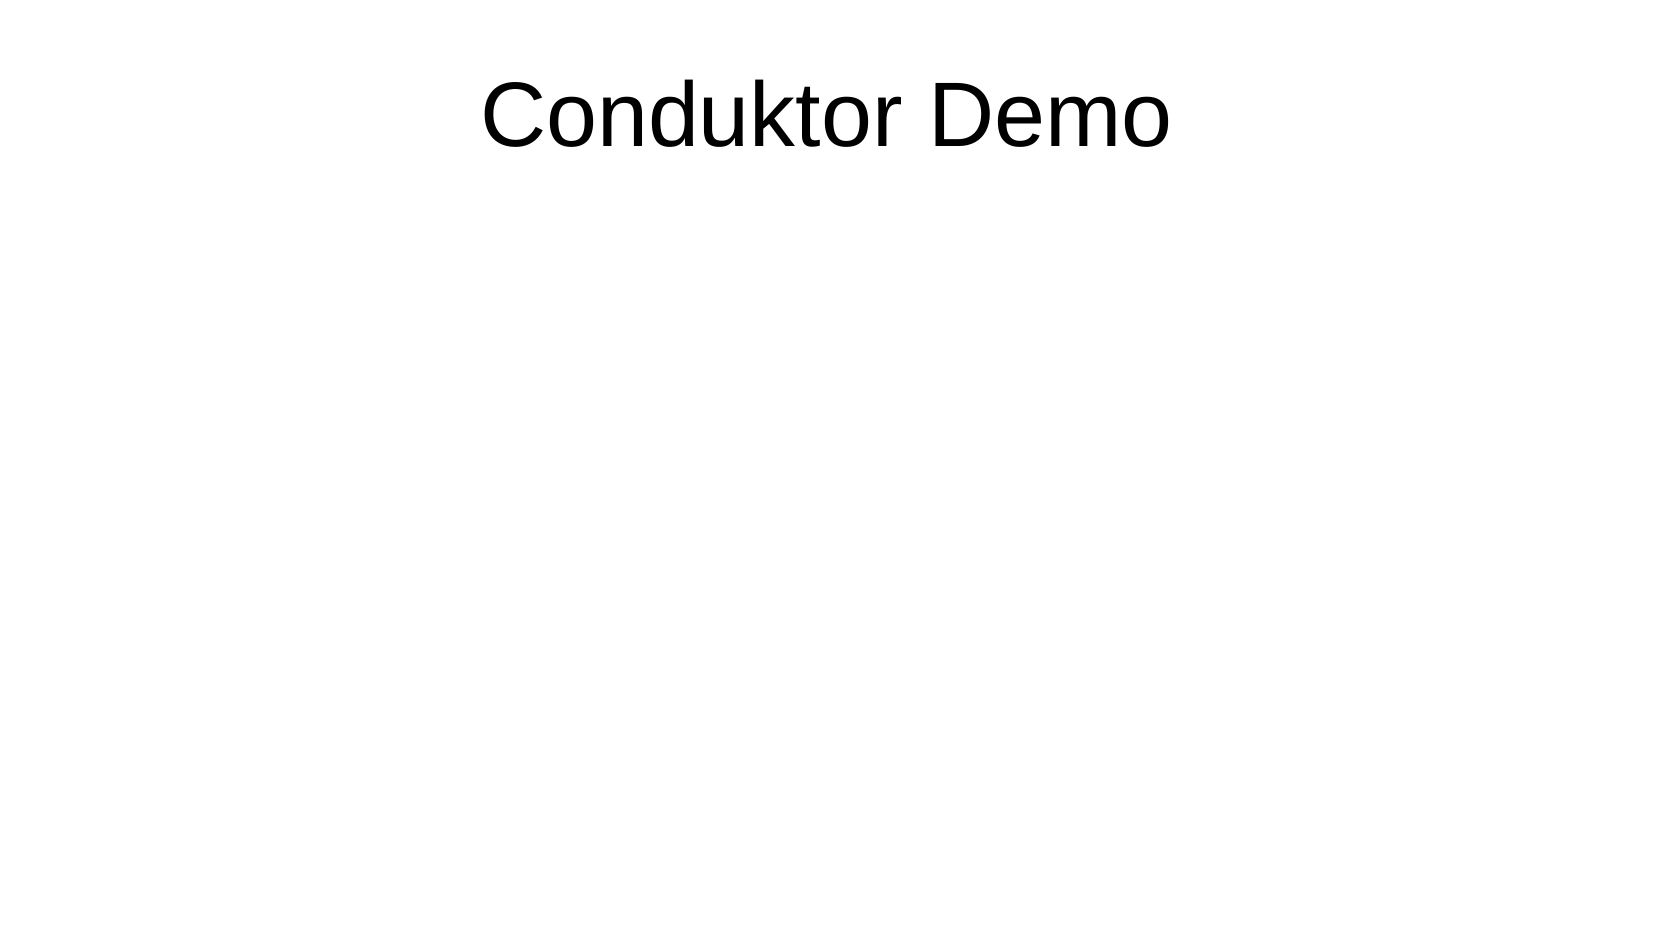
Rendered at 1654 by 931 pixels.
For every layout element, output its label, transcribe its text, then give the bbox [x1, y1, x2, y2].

title Conduktor Demo [82, 37, 1571, 193]
